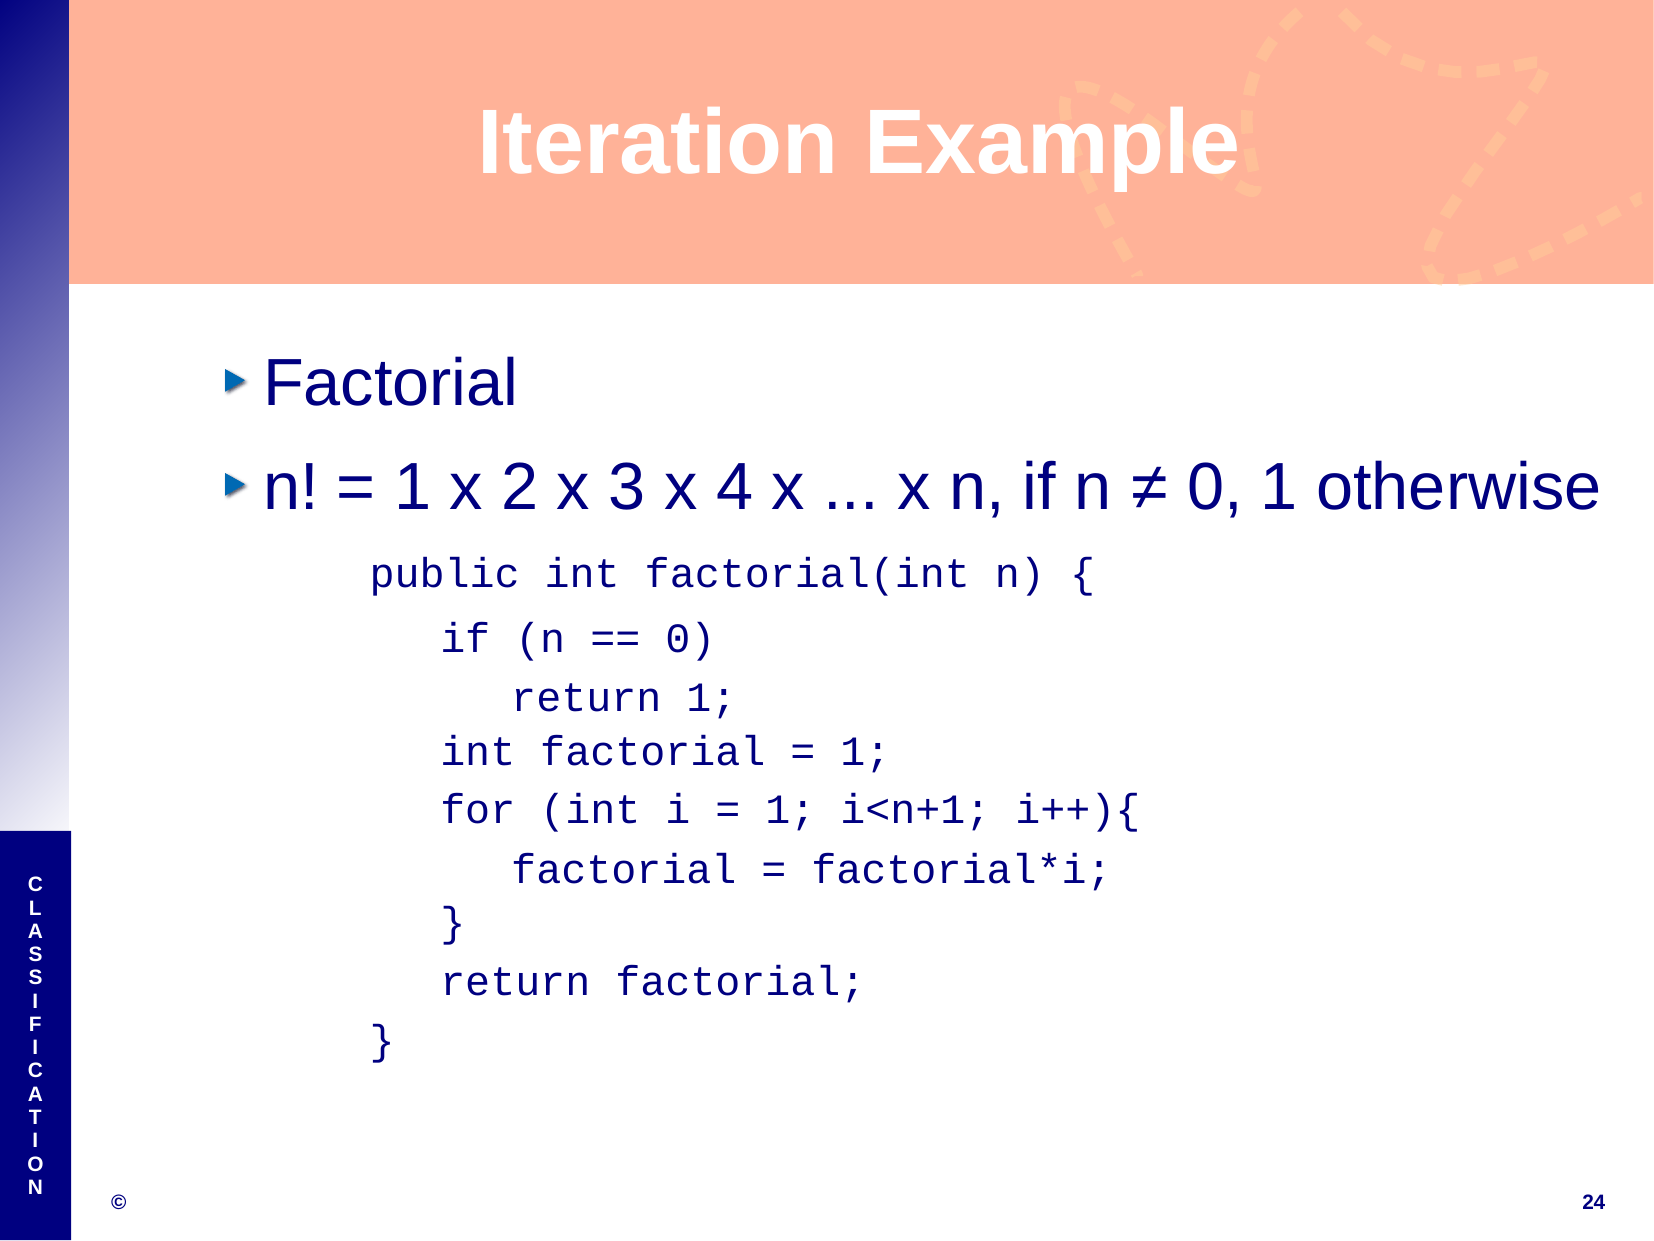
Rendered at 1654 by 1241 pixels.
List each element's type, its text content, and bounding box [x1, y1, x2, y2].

text_box C L A S S I F I C A T I O N [0, 830, 71, 1241]
list Factorial n! = 1 x 2 x 3 x 4 x ... x n, if n ≠ 0, 1 otherwise public int factorial(int n) { if (n == 0) return 1; int factorial = 1; for (int i = 1; i<n+1; i++){ factorial = factorial*i; } return factorial; } [192, 344, 1605, 1127]
title Iteration Example [103, 37, 1617, 246]
